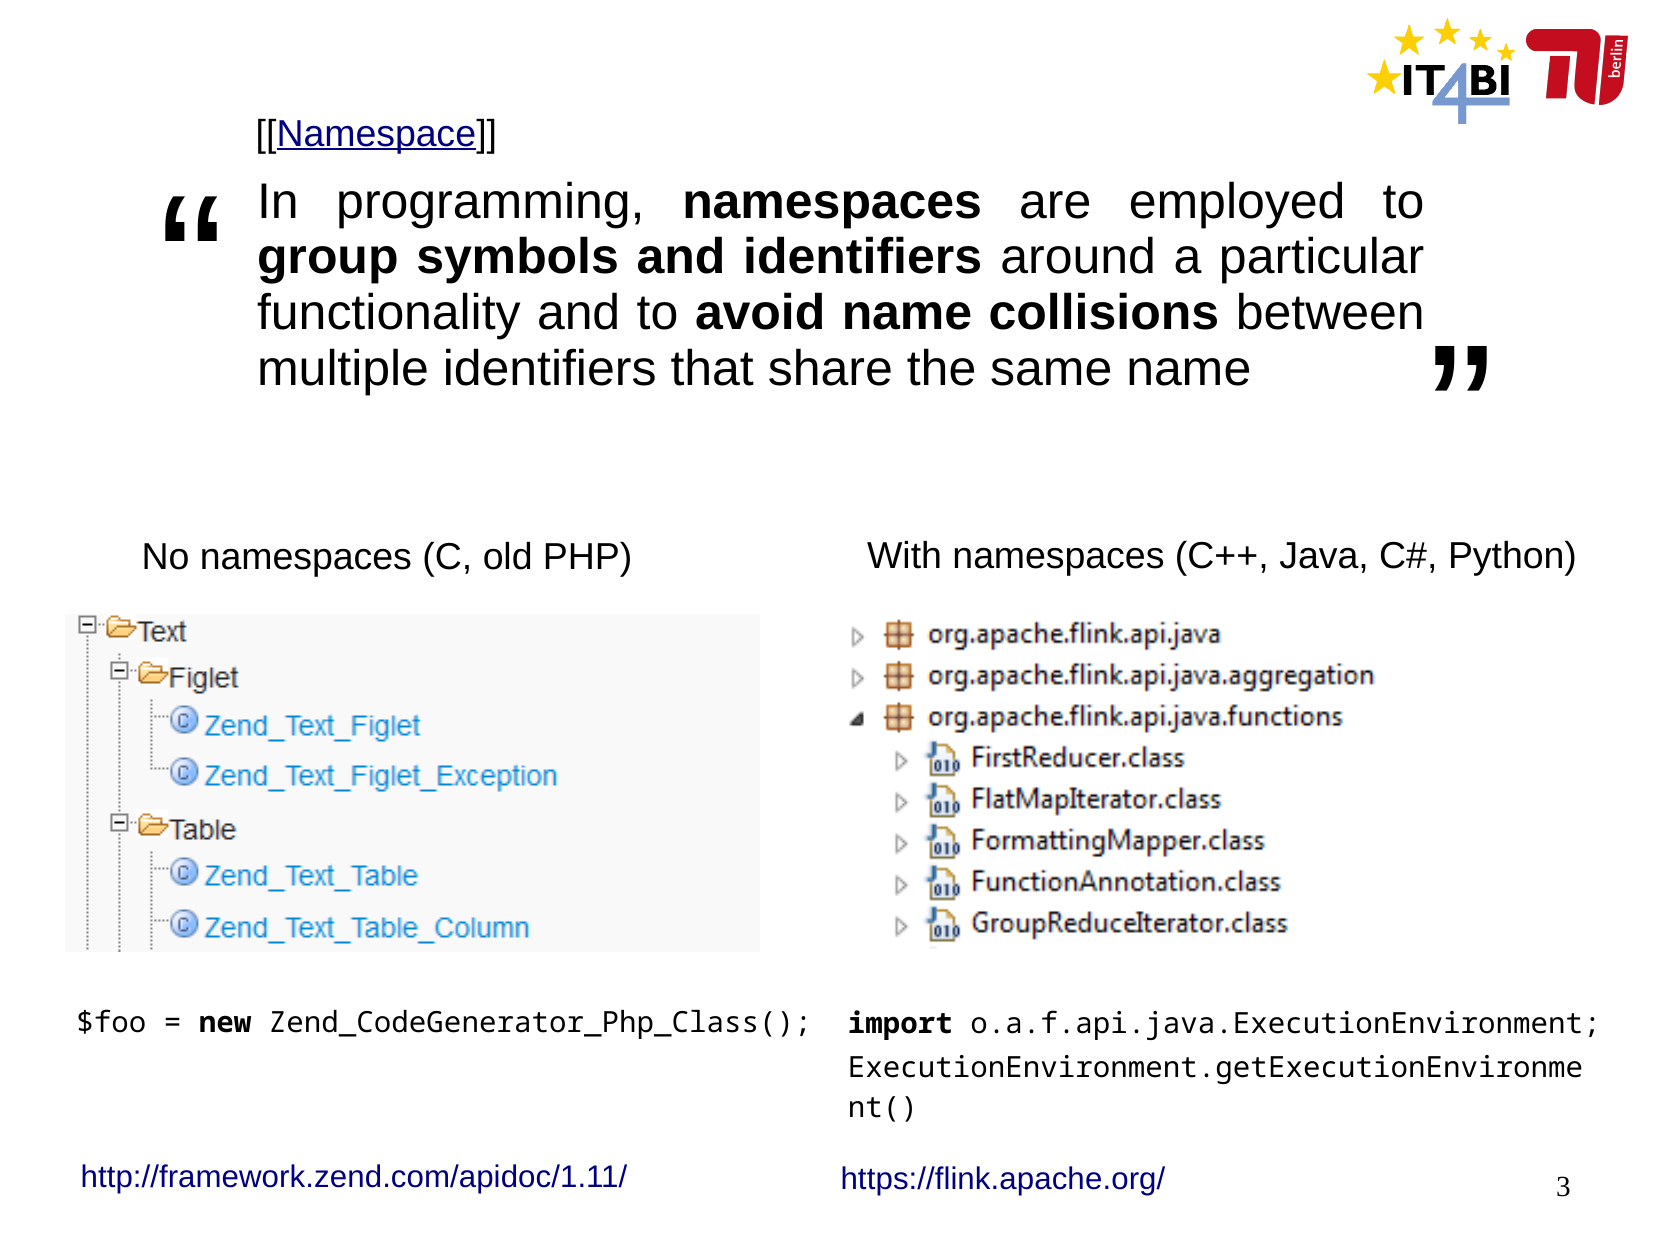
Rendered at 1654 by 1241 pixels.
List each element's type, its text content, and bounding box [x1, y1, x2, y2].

text_box $foo = new Zend_CodeGenerator_Php_Class(); [61, 994, 939, 1051]
text_box “ [144, 146, 241, 385]
text_box No namespaces (C, old PHP) [126, 528, 648, 585]
text_box In programming, namespaces are employed to group symbols and identifiers around a particular functionality and to avoid name collisions between multiple identifiers that share the same name [242, 165, 1440, 408]
picture [1367, 18, 1515, 124]
text_box [[Namespace]] [240, 104, 1425, 171]
picture [65, 614, 760, 952]
text_box ExecutionEnvironment.getExecutionEnvironment() [833, 1039, 1599, 1089]
text_box With namespaces (C++, Java, C#, Python) [852, 527, 1621, 585]
text_box https://flink.apache.org/ [825, 1153, 1243, 1211]
text_box “ [1434, 204, 1510, 443]
text_box http://framework.zend.com/apidoc/1.11/ [65, 1152, 786, 1210]
picture [1526, 29, 1628, 105]
text_box import o.a.f.api.java.ExecutionEnvironment; [939, 995, 1635, 1079]
picture [825, 609, 1654, 949]
